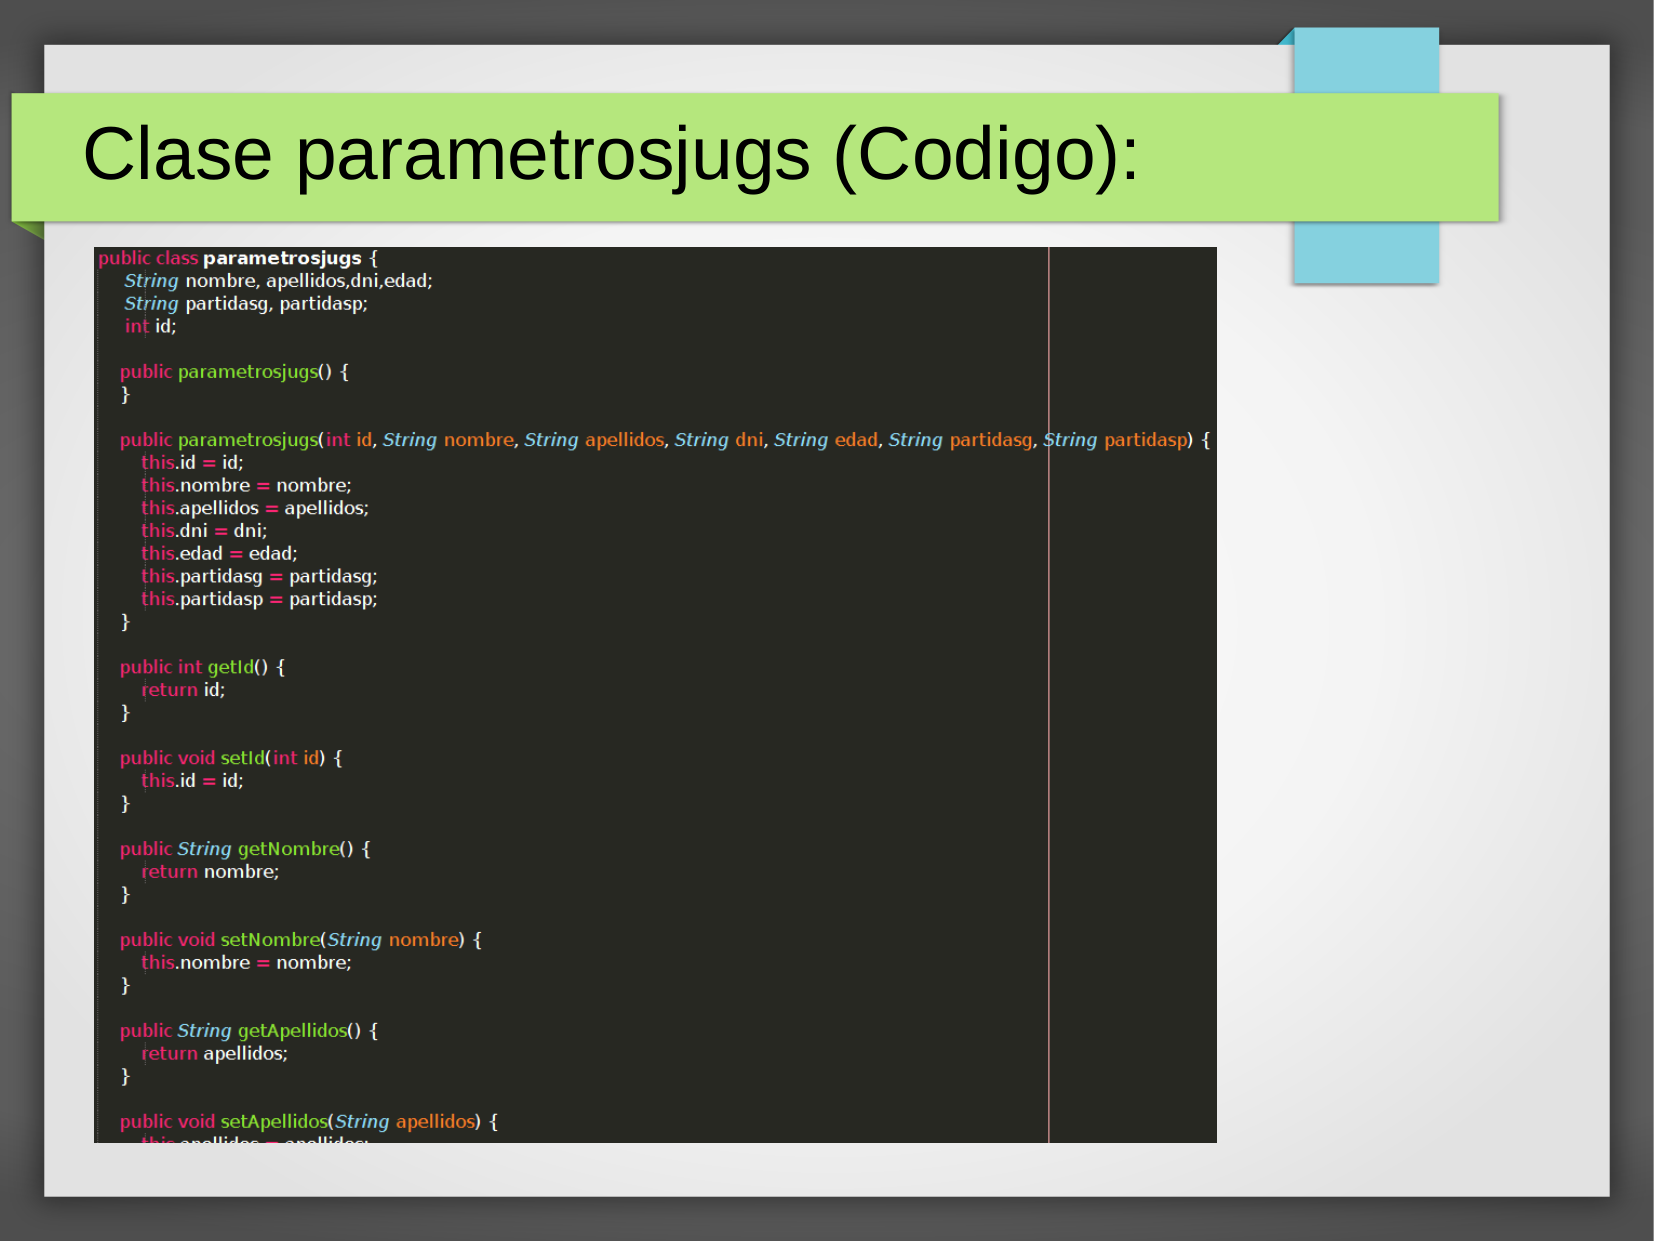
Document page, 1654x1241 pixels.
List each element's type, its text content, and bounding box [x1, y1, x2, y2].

title Clase parametrosjugs (Codigo): [82, 94, 1264, 213]
picture [0, 0, 1654, 1241]
